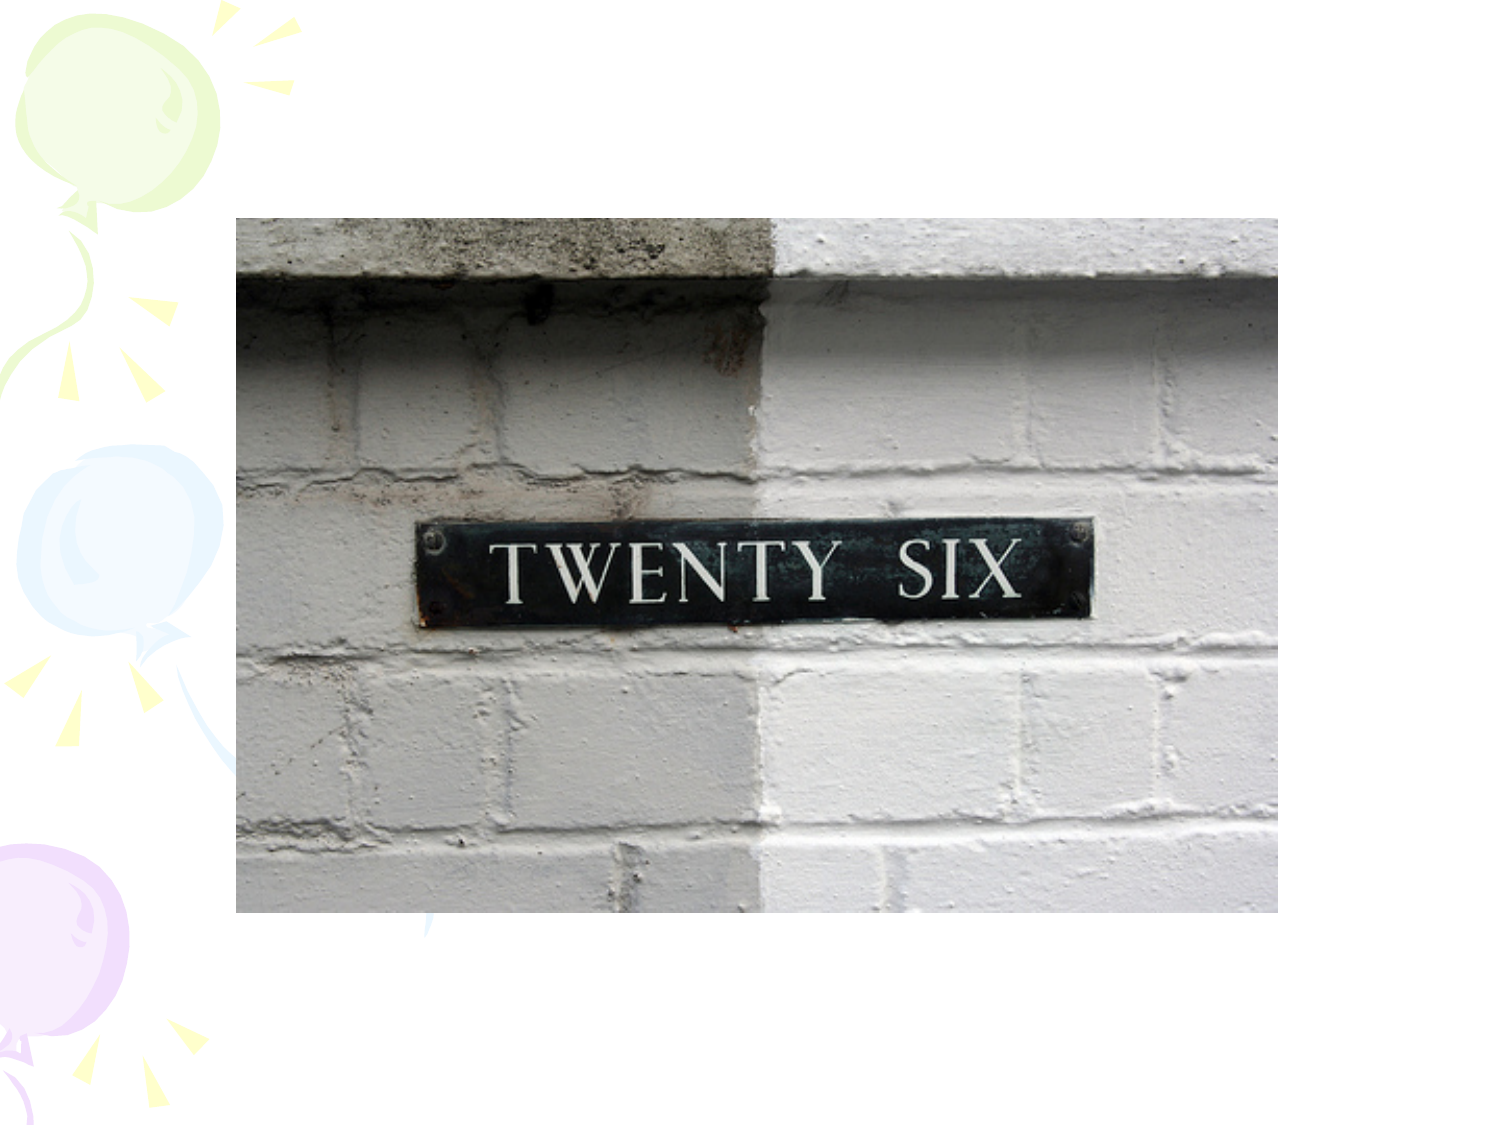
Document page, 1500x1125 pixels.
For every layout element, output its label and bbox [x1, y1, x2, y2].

picture [236, 218, 1278, 913]
